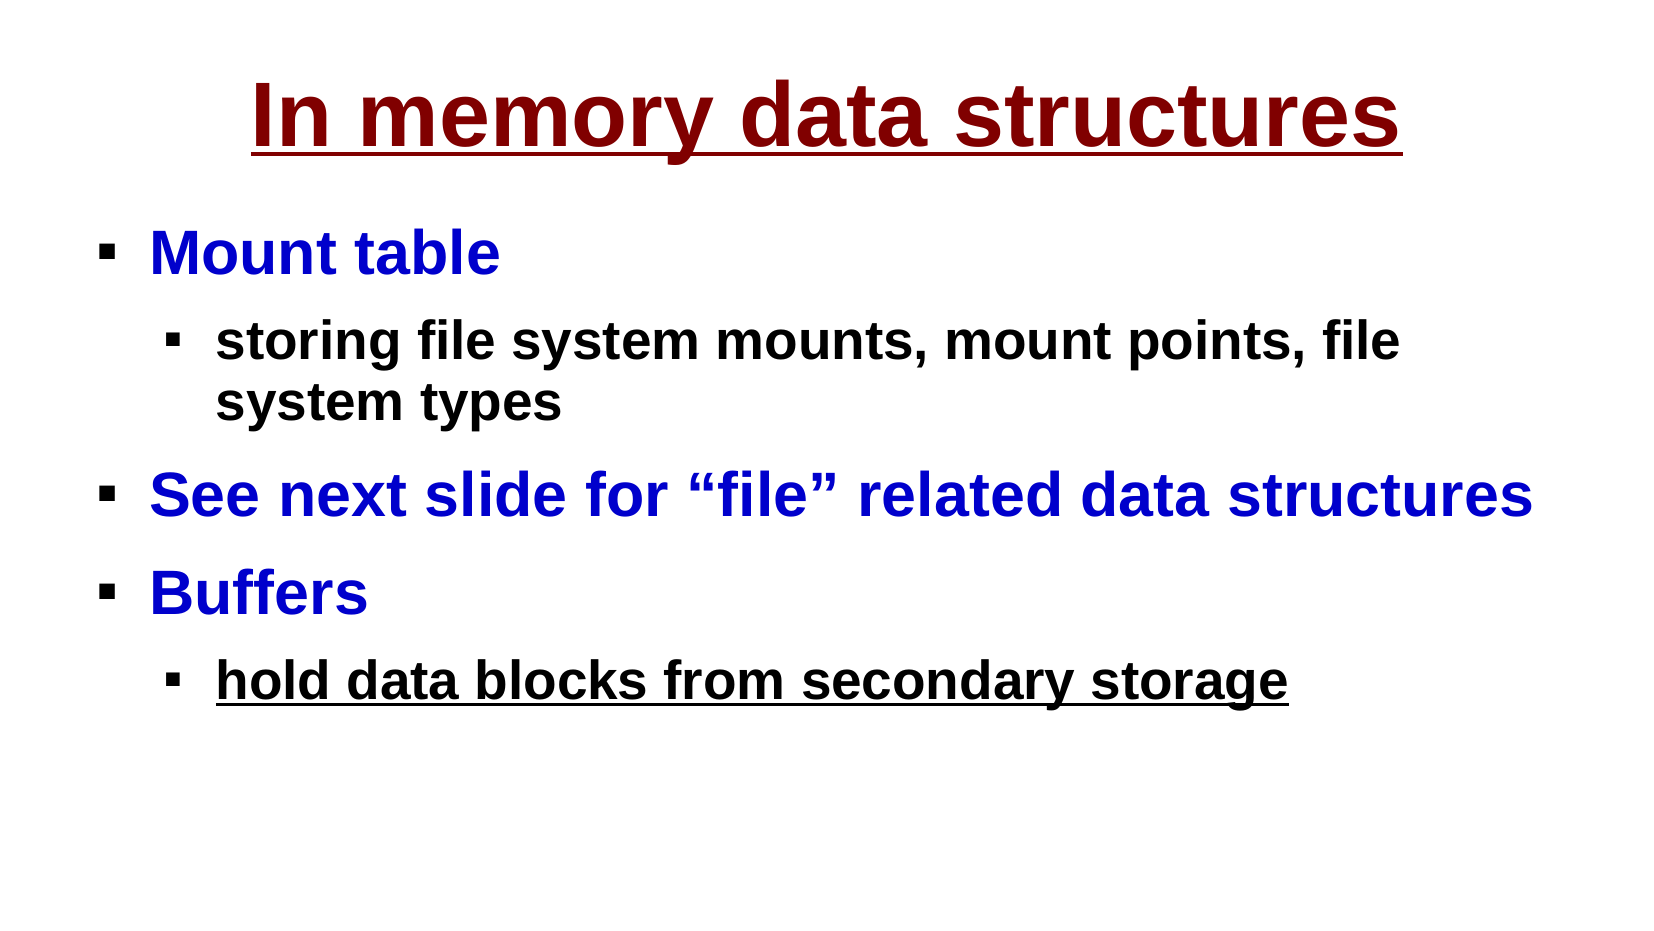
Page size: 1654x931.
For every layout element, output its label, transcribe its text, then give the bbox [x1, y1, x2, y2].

title In memory data structures [82, 37, 1571, 193]
list Mount table storing file system mounts, mount points, file system types See next slide for “file” related data structures Buffers hold data blocks from secondary storage [82, 217, 1571, 757]
